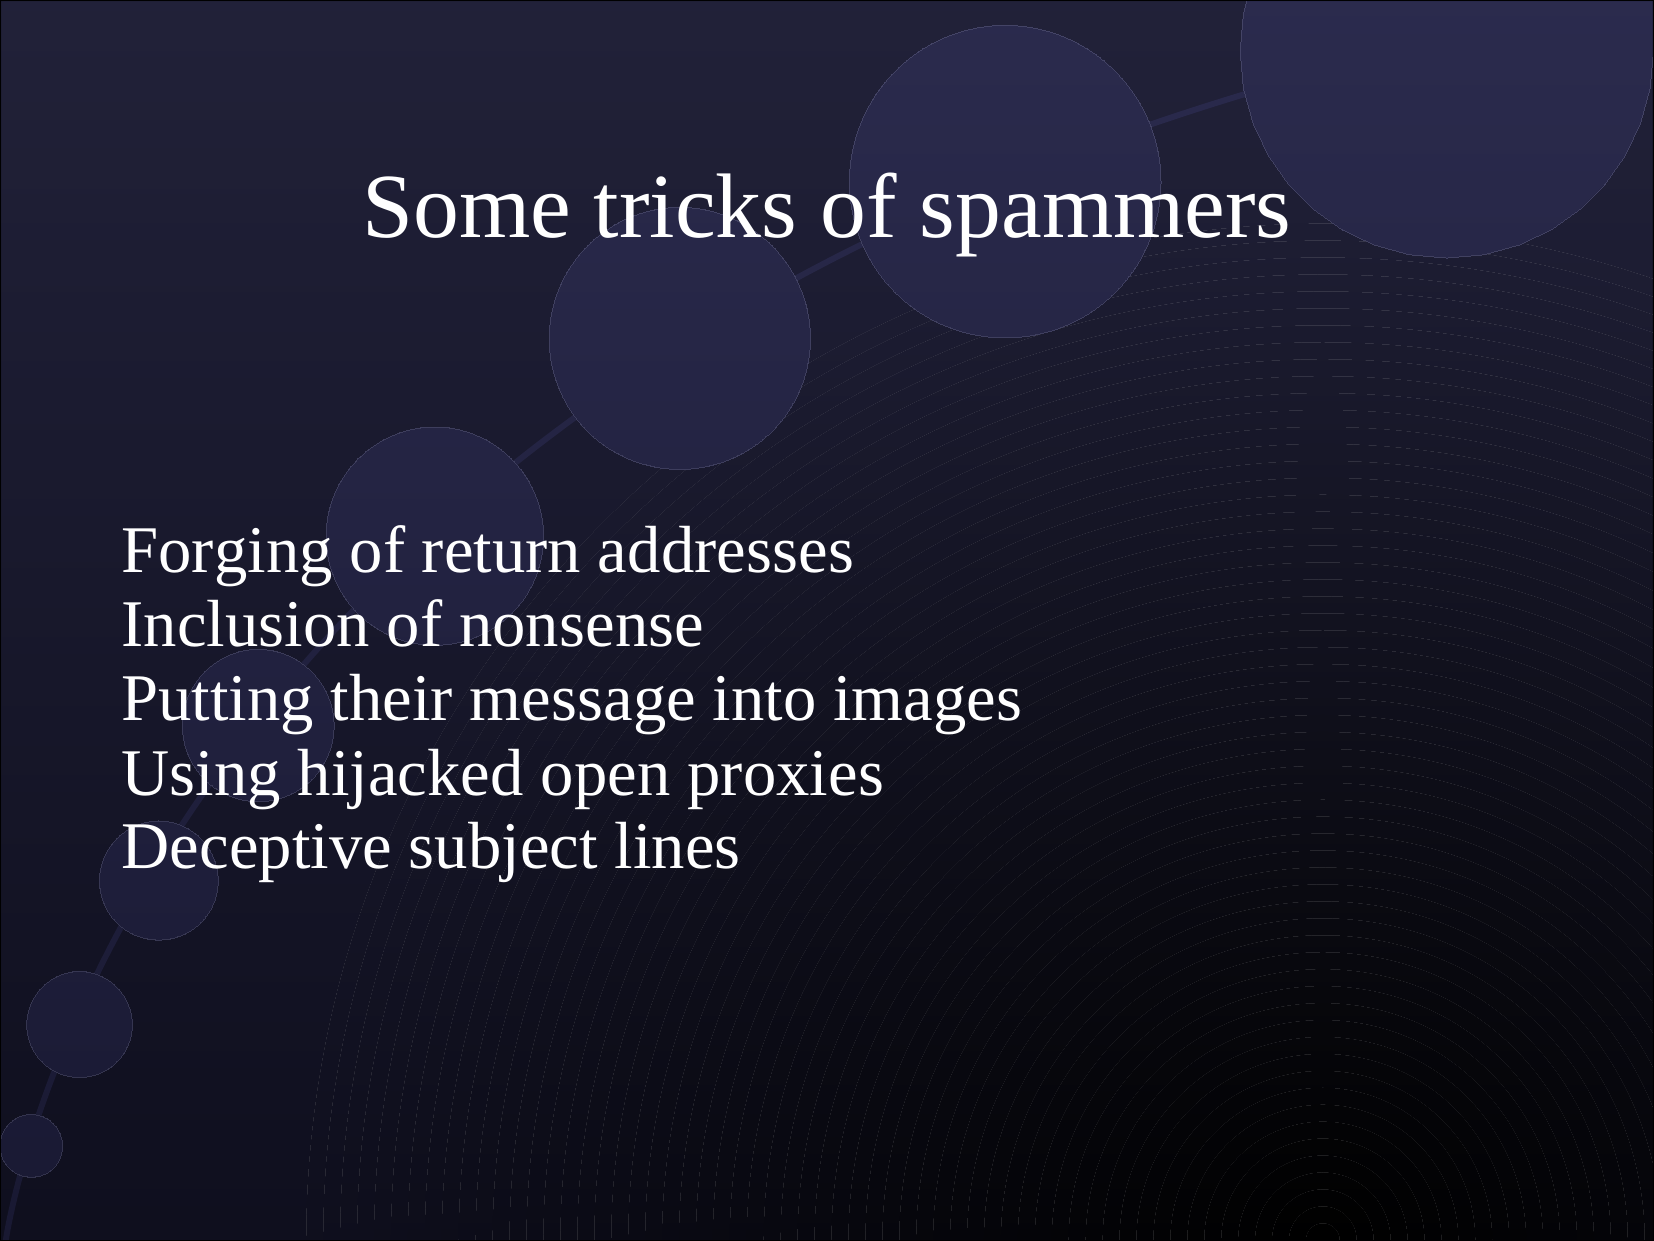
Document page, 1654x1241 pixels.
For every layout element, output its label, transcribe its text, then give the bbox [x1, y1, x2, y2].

title Some tricks of spammers [121, 102, 1534, 311]
subtitle Forging of return addresses Inclusion of nonsense Putting their message into images Using hijacked open proxies Deceptive subject lines [121, 344, 1534, 1127]
